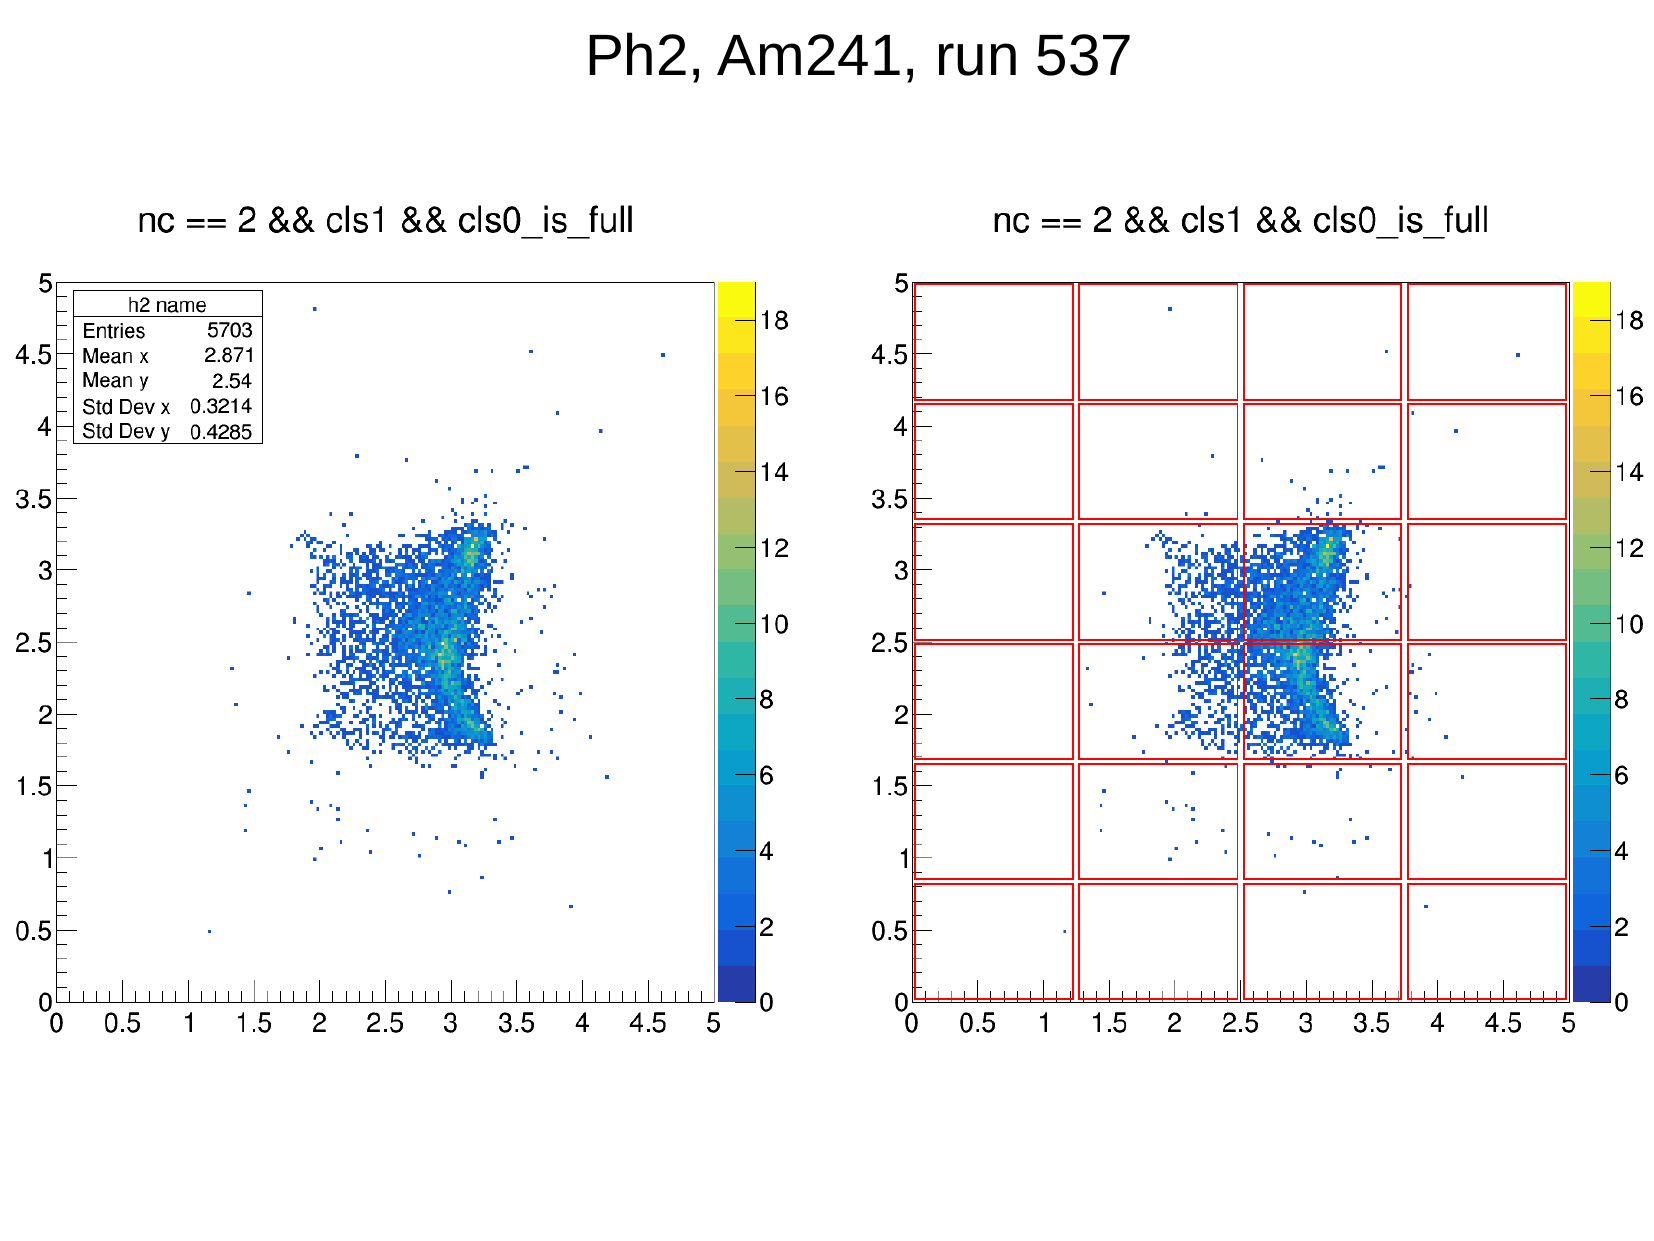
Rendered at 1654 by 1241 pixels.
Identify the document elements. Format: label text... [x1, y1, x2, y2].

picture [6, 188, 1654, 1059]
text_box Ph2, Am241, run 537 [518, 15, 1201, 151]
